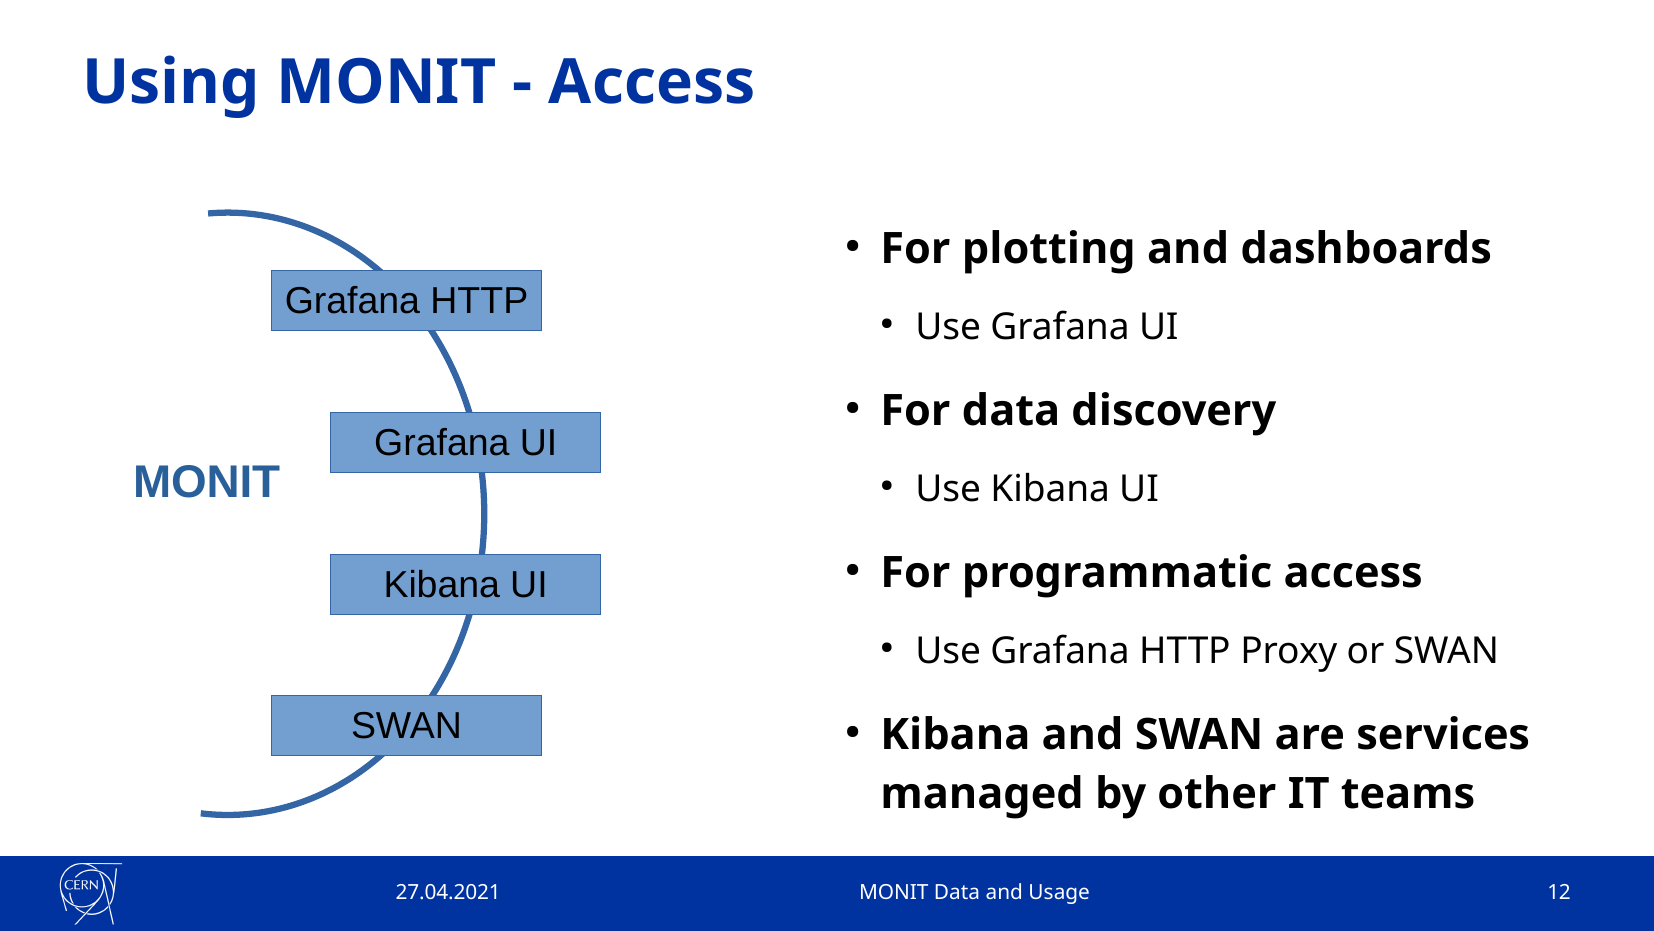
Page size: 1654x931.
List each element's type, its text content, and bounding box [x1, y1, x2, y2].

text_box Grafana UI [330, 412, 601, 473]
picture [56, 859, 127, 928]
text_box MONIT [118, 448, 296, 515]
text_box SWAN [271, 695, 542, 756]
title Using MONIT - Access [82, 37, 1571, 193]
list For plotting and dashboards Use Grafana UI For data discovery Use Kibana UI For programmatic access Use Grafana HTTP Proxy or SWAN Kibana and SWAN are services managed by other IT teams [845, 217, 1572, 827]
text_box Kibana UI [330, 554, 601, 615]
text_box Grafana HTTP [271, 270, 542, 331]
